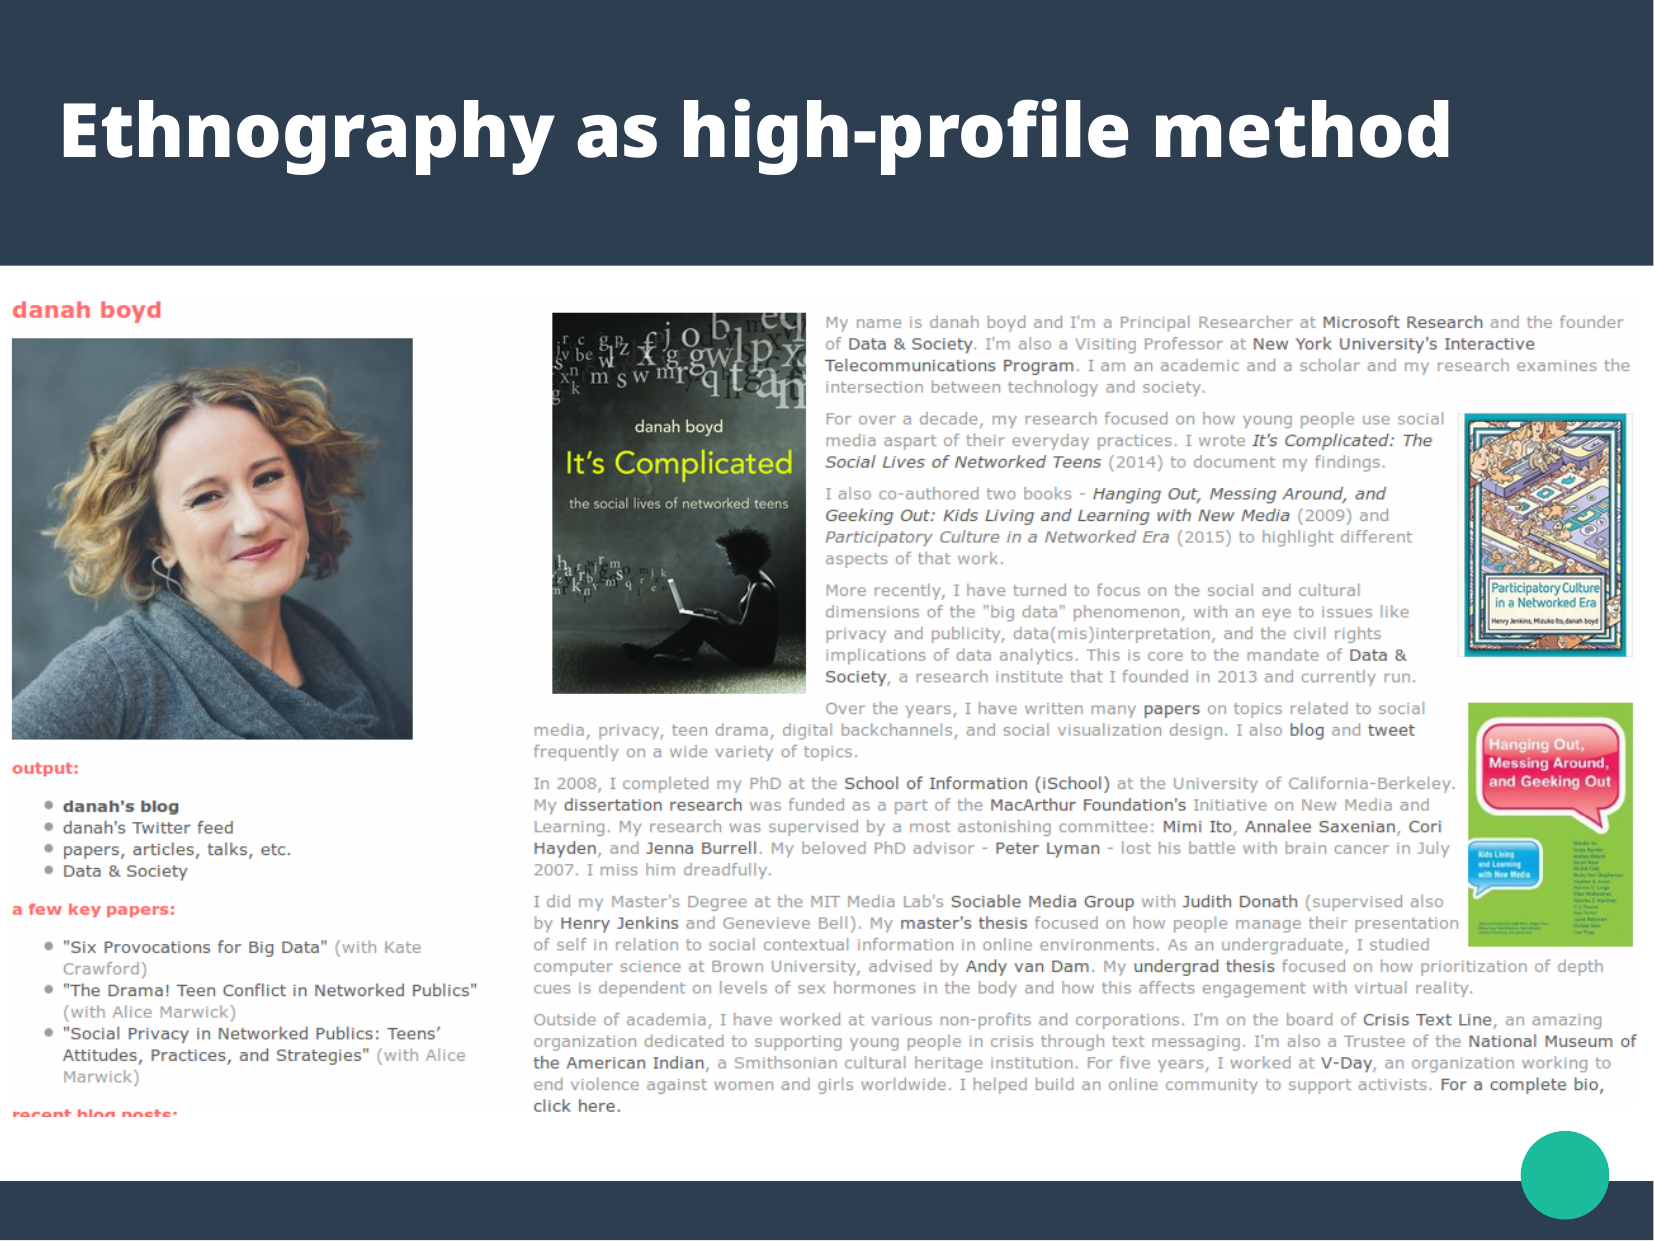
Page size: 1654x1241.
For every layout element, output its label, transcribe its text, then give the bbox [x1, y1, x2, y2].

title Ethnography as high-profile method [59, 49, 1595, 207]
picture [0, 271, 1642, 1117]
